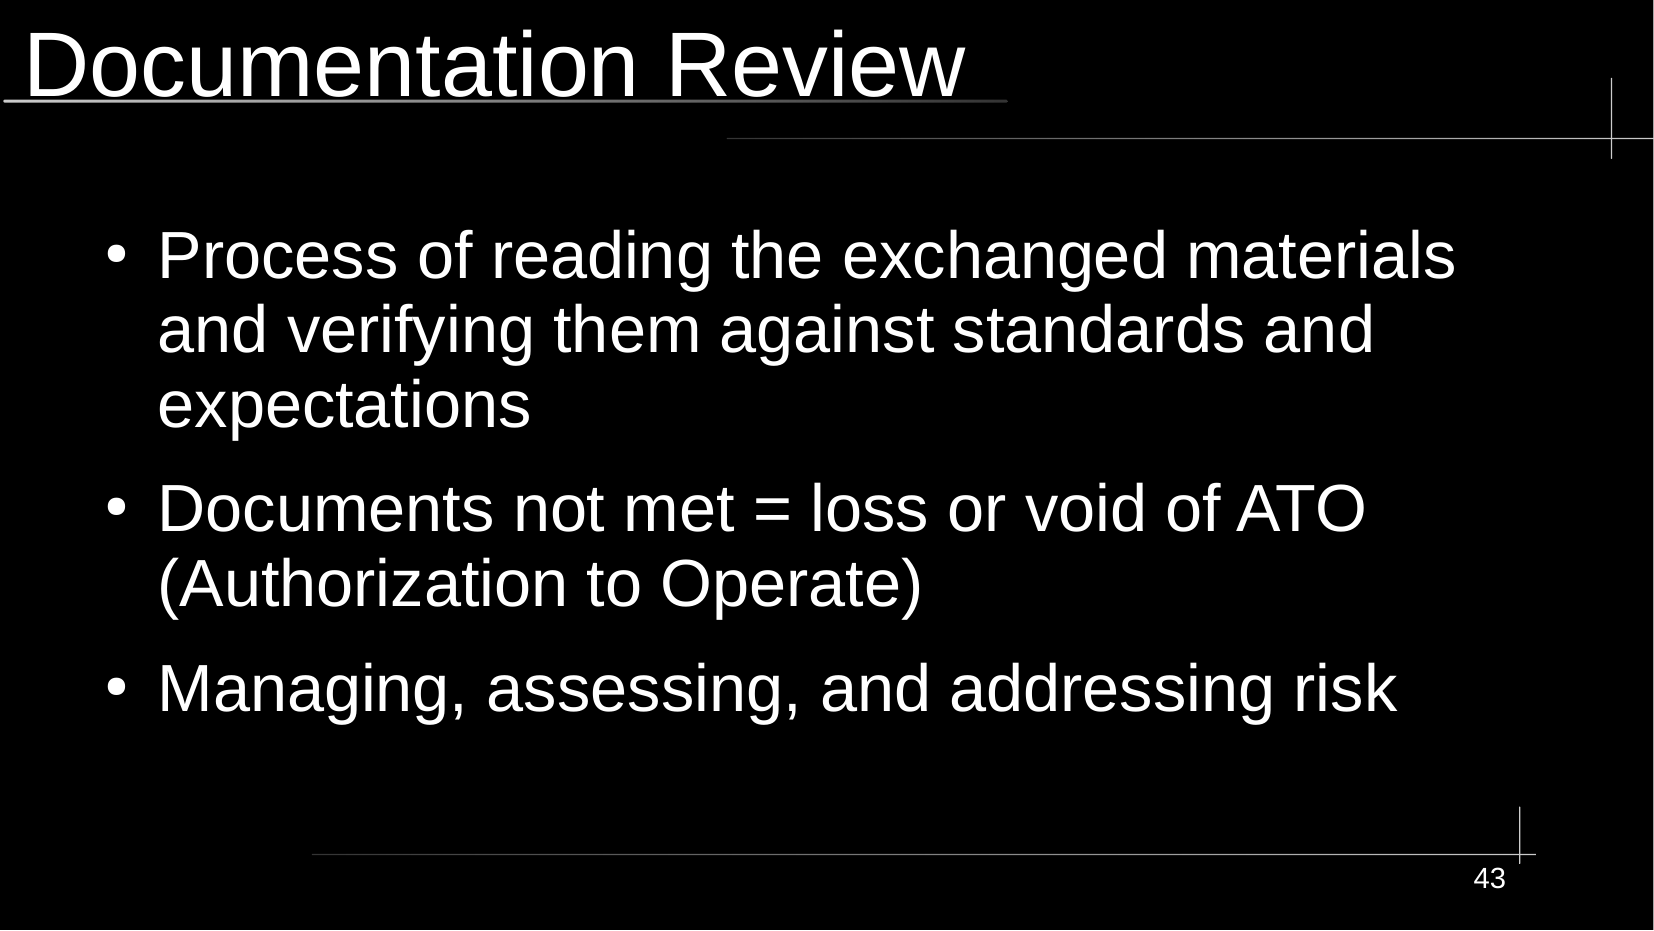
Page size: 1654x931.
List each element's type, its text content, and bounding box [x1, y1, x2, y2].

title Documentation Review [23, 11, 1589, 119]
list Process of reading the exchanged materials and verifying them against standards and expectations Documents not met = loss or void of ATO (Authorization to Operate) Managing, assessing, and addressing risk [86, 217, 1576, 901]
